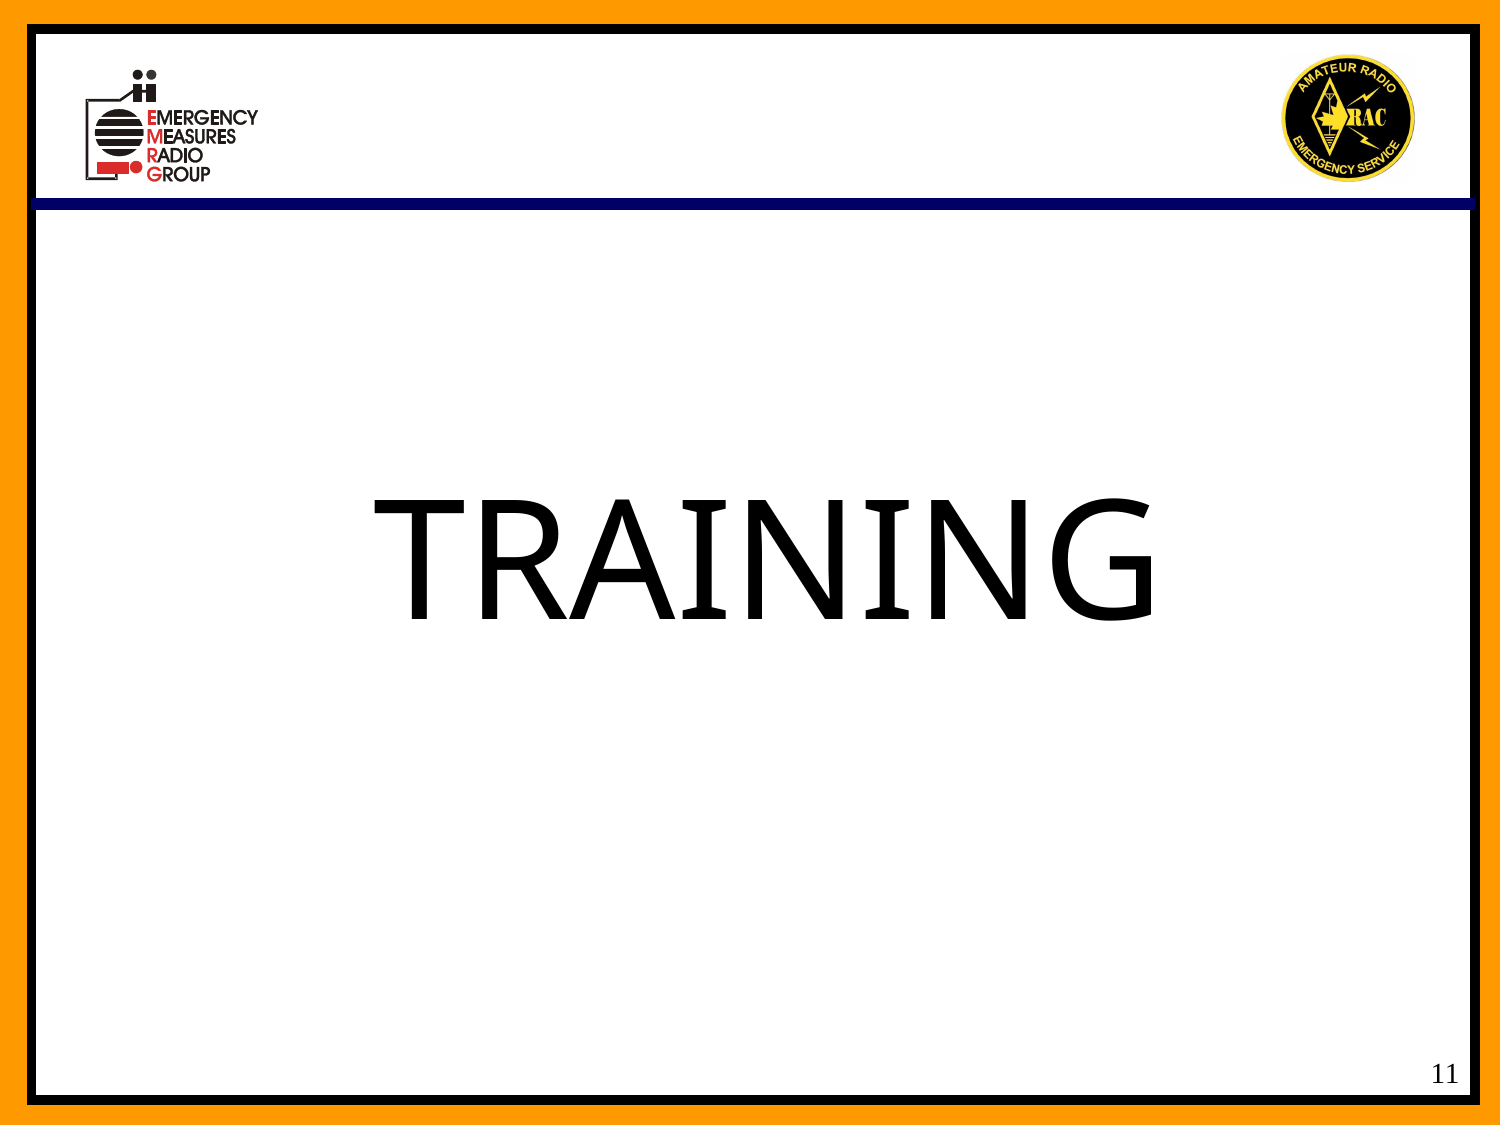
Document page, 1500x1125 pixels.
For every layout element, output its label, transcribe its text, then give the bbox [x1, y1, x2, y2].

text_box TRAINING [358, 444, 1180, 661]
picture [1281, 54, 1415, 182]
